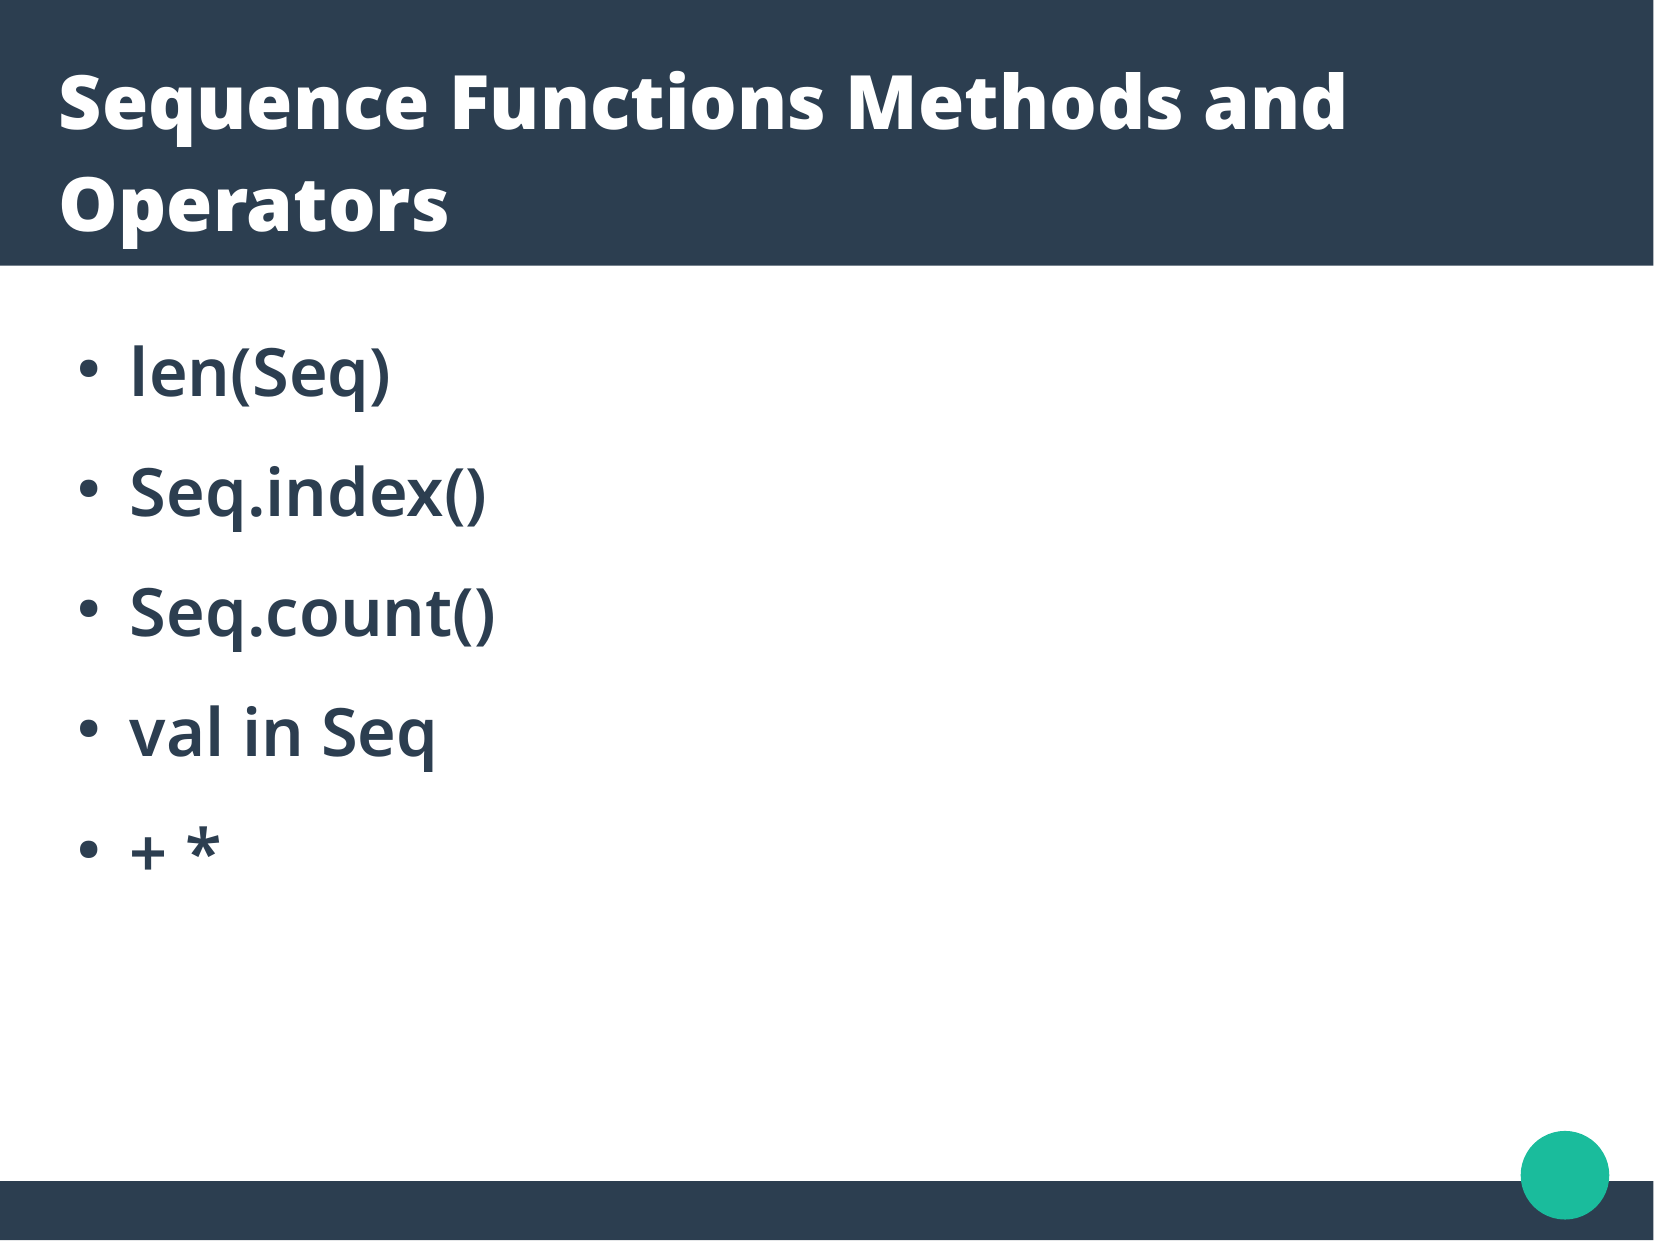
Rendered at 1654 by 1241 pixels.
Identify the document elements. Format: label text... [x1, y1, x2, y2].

list len(Seq) Seq.index() Seq.count() val in Seq + * [59, 324, 1595, 1152]
title Sequence Functions Methods and Operators [59, 49, 1595, 207]
